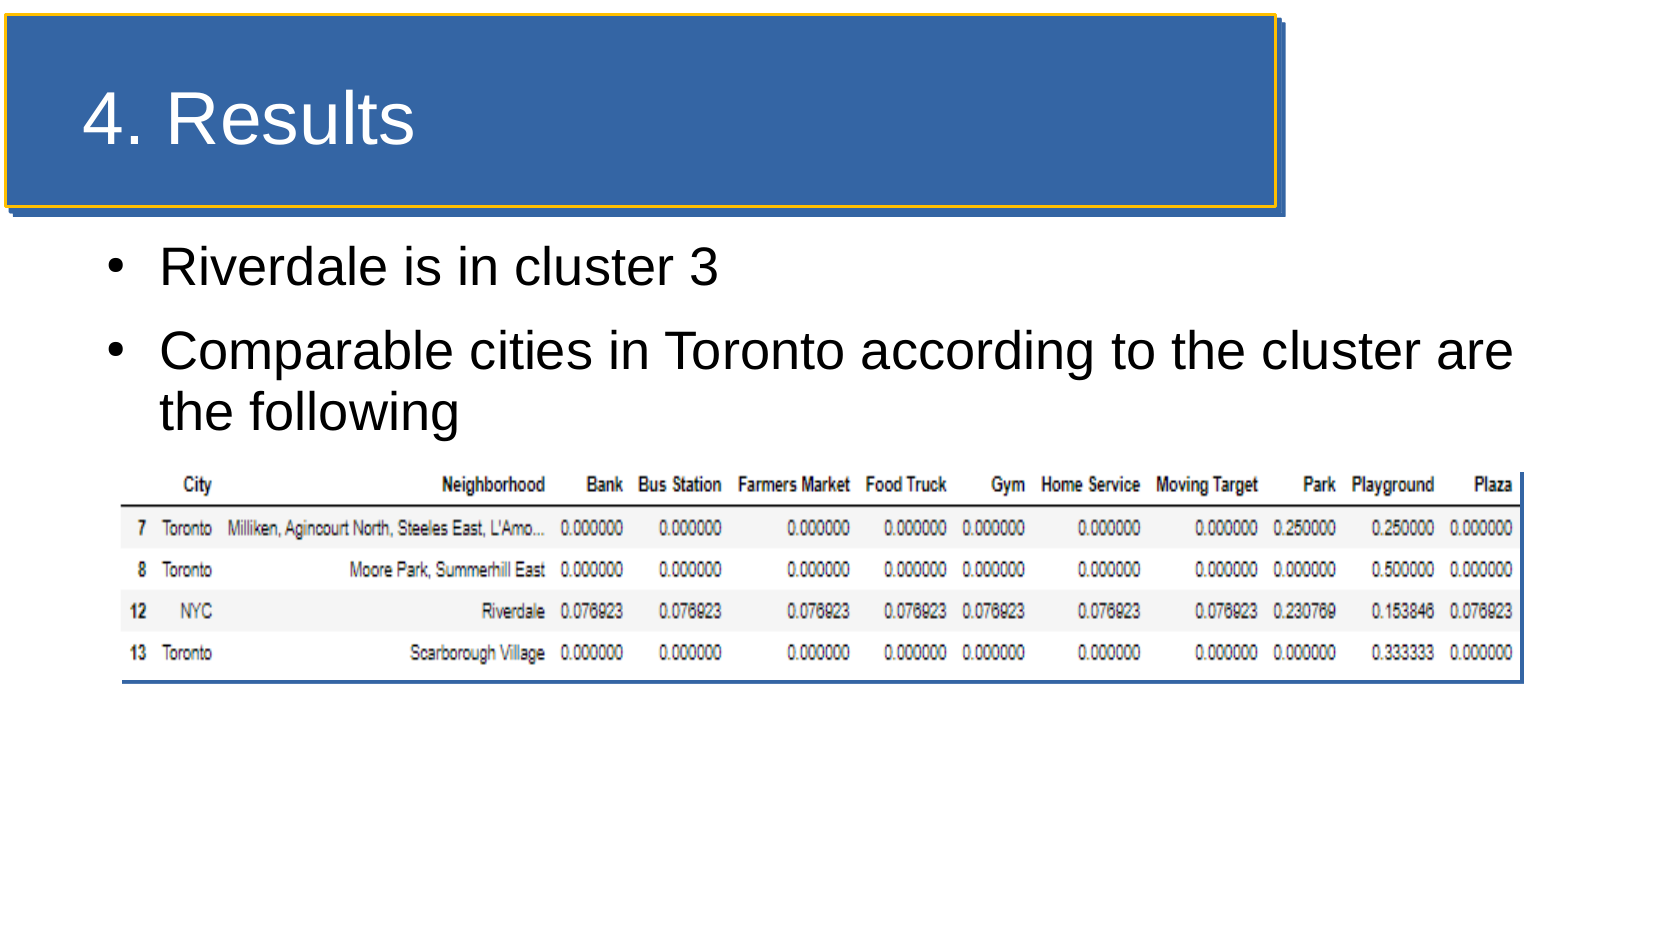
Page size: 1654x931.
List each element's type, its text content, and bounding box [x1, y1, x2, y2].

title 4. Results [82, 44, 1235, 192]
list Riverdale is in cluster 3 Comparable cities in Toronto according to the cluster are the following [88, 236, 1565, 798]
picture [118, 468, 1520, 680]
